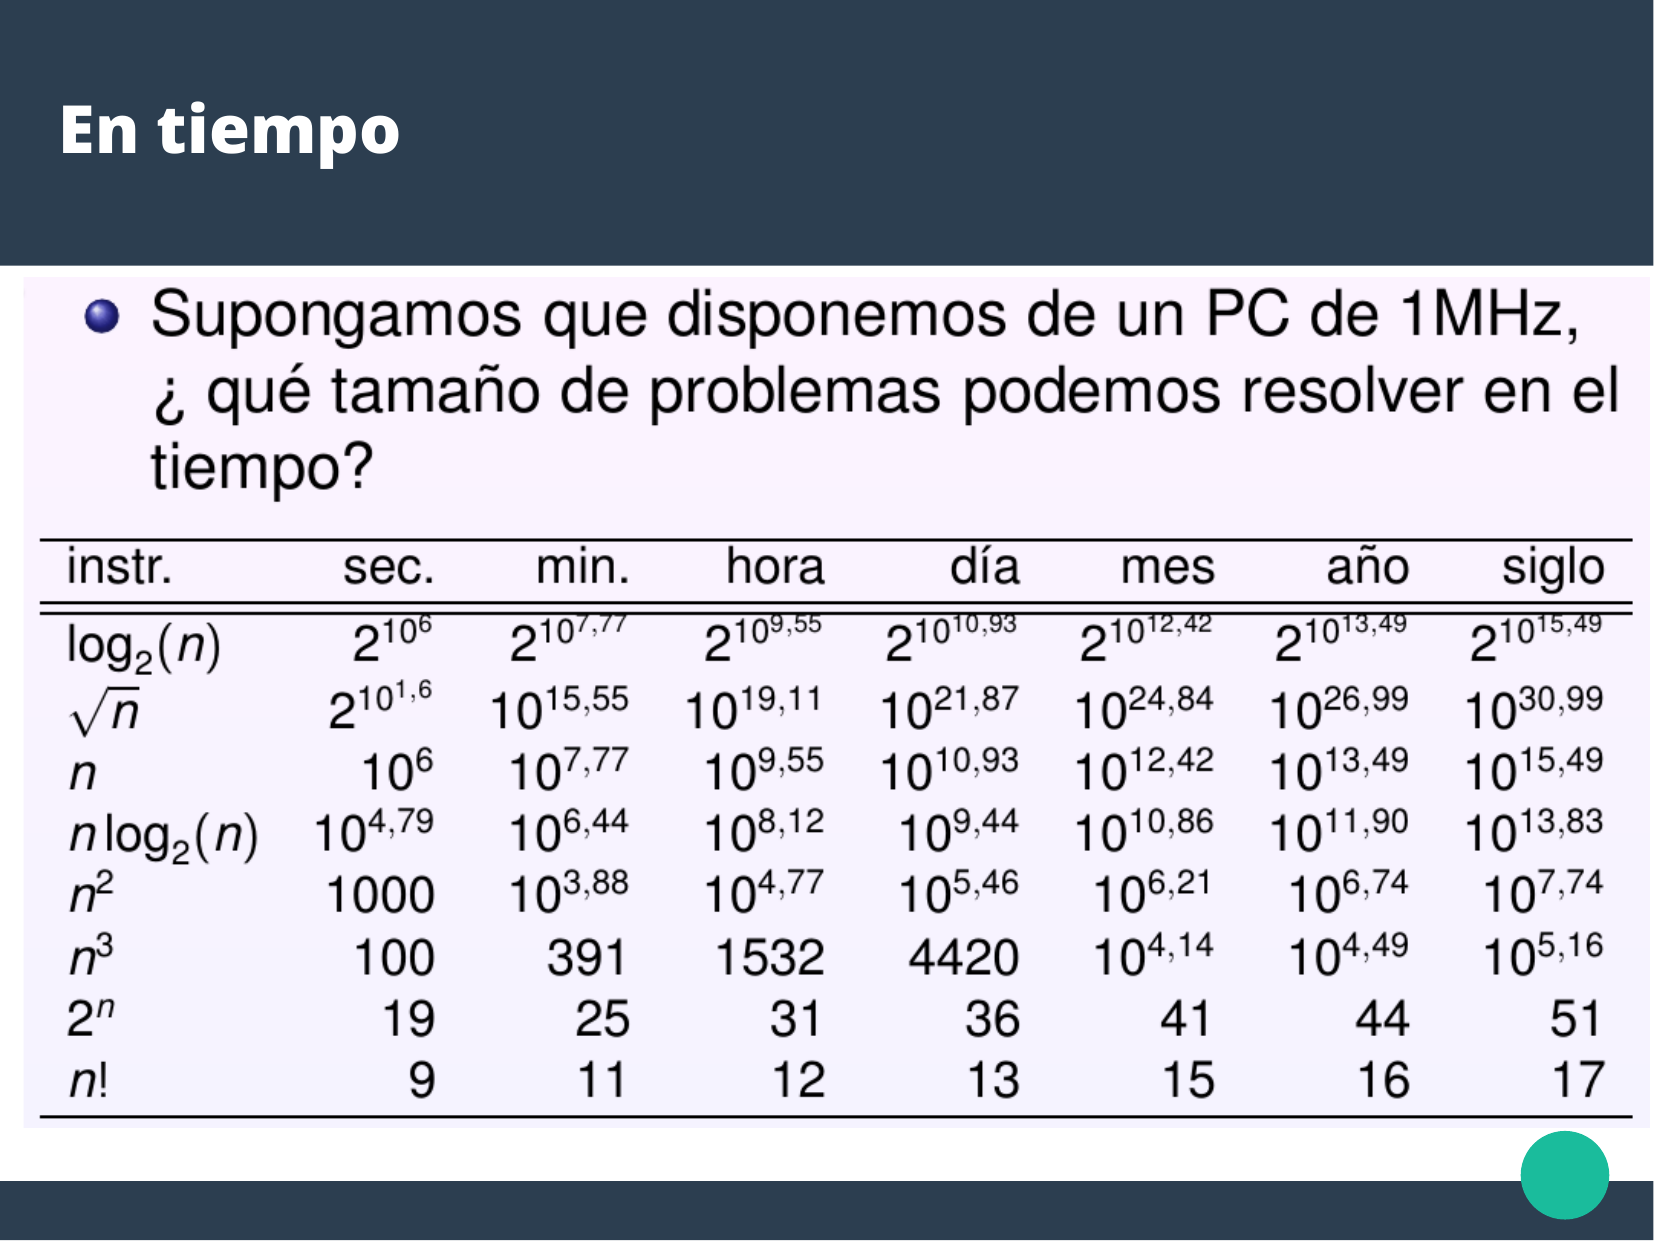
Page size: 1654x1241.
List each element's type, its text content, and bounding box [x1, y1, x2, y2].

picture [23, 277, 1650, 1128]
title En tiempo [59, 49, 1595, 207]
